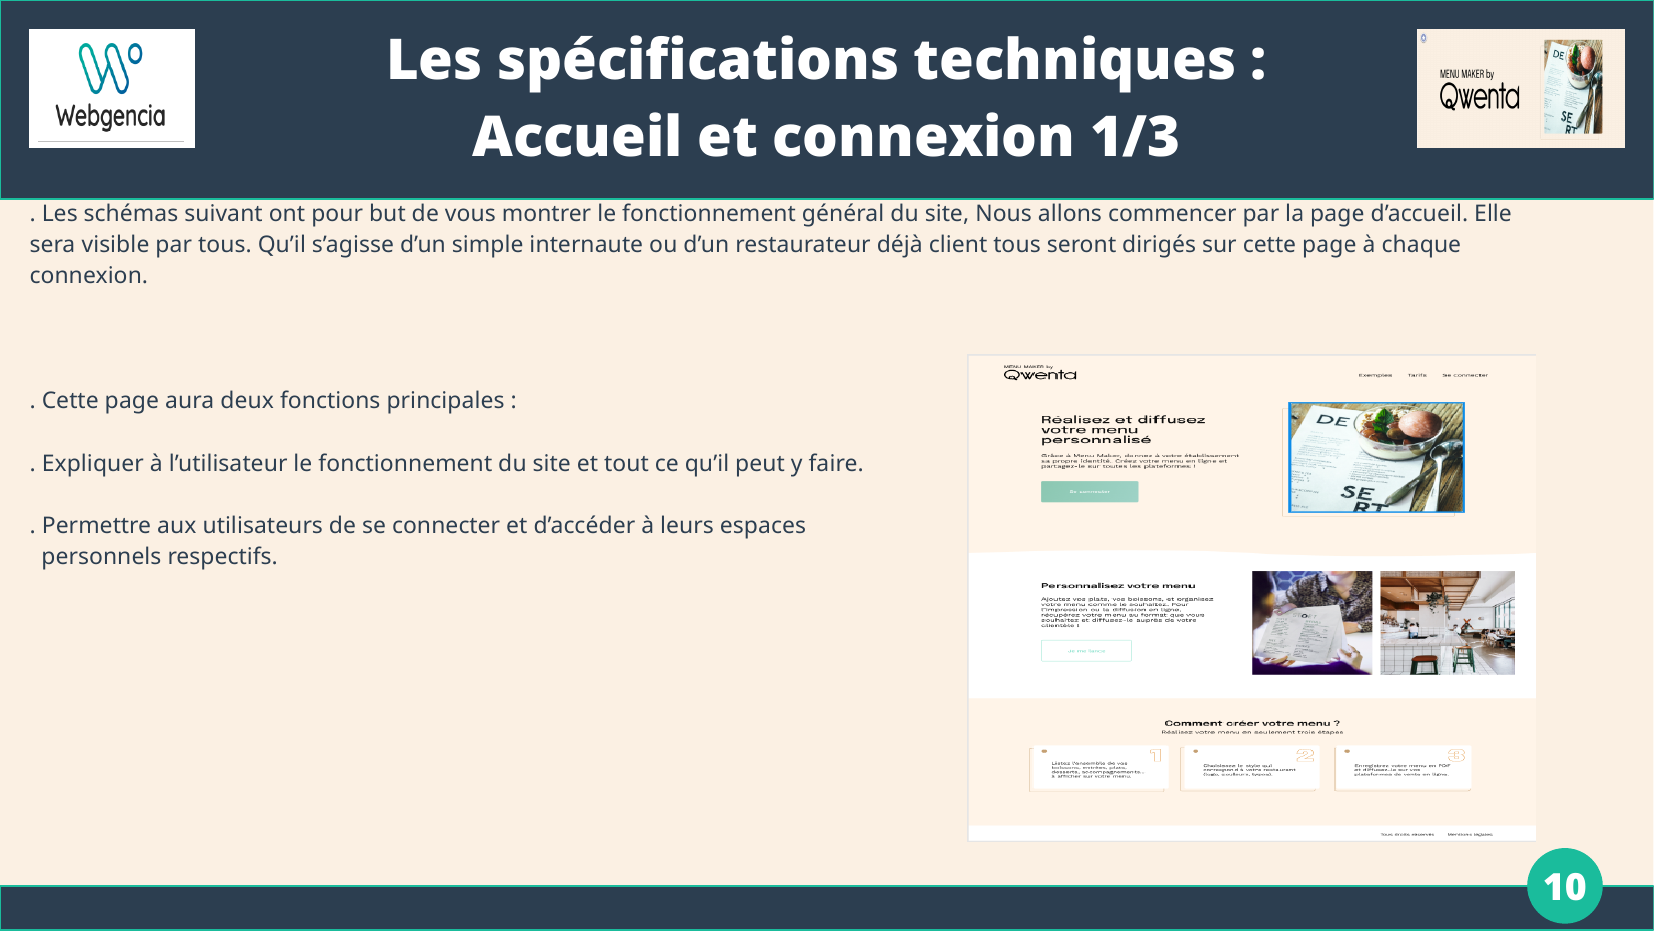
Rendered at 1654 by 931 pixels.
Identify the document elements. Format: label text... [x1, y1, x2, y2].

picture [29, 29, 195, 118]
subtitle . Les schémas suivant ont pour but de vous montrer le fonctionnement général du site, Nous allons commencer par la page d’accueil. Elle sera visible par tous. Qu’il s’agisse d’un simple internaute ou d’un restaurateur déjà client tous seront dirigés sur cette page à chaque connexion. . Cette page aura deux fonctions principales : . Expliquer à l’utilisateur le fonctionnement du site et tout ce qu’il peut y faire. . Permettre aux utilisateurs de se connecter et d’accéder à leurs espaces personnels respectifs. [29, 118, 1565, 931]
picture [1417, 29, 1625, 148]
picture [967, 354, 1536, 842]
title Les spécifications techniques : Accueil et connexion 1/3 [195, 37, 1417, 118]
